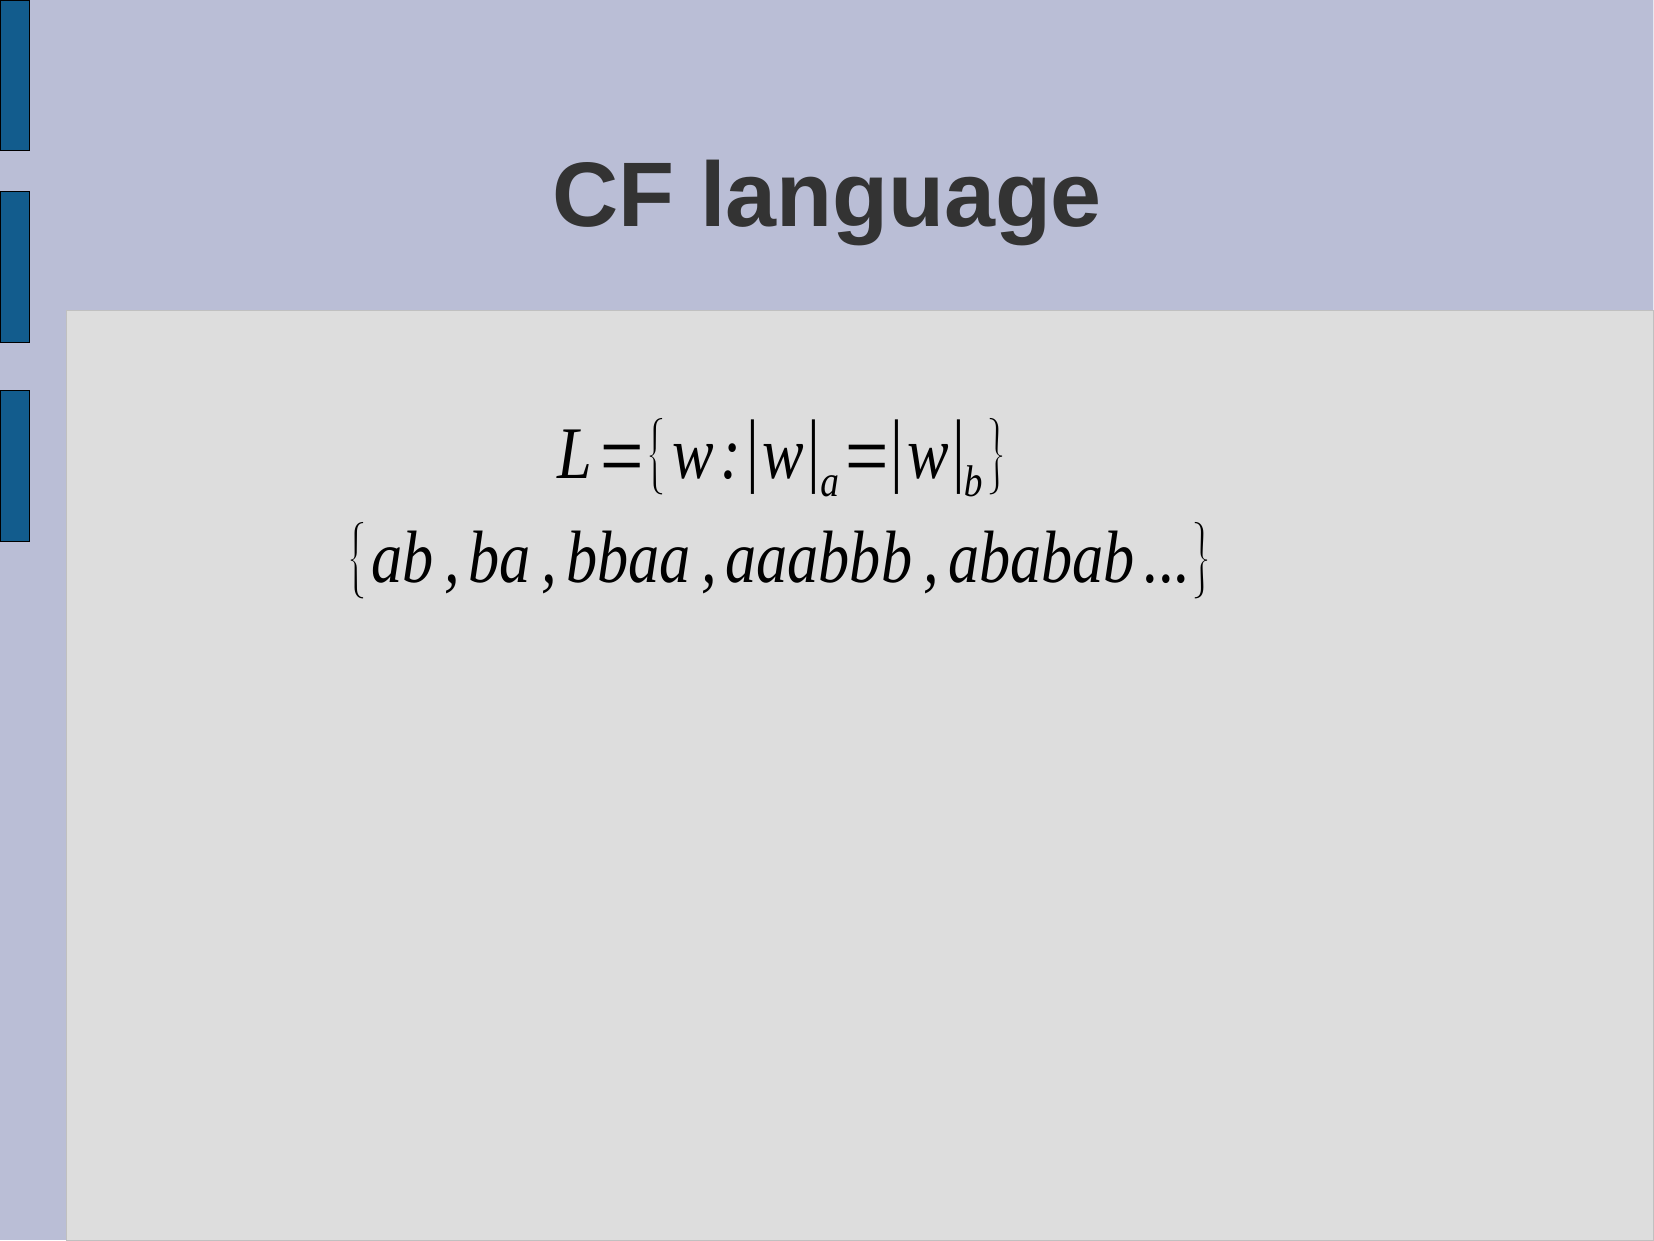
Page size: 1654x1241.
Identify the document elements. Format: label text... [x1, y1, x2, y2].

title CF language [121, 91, 1534, 299]
chart [342, 409, 1223, 695]
